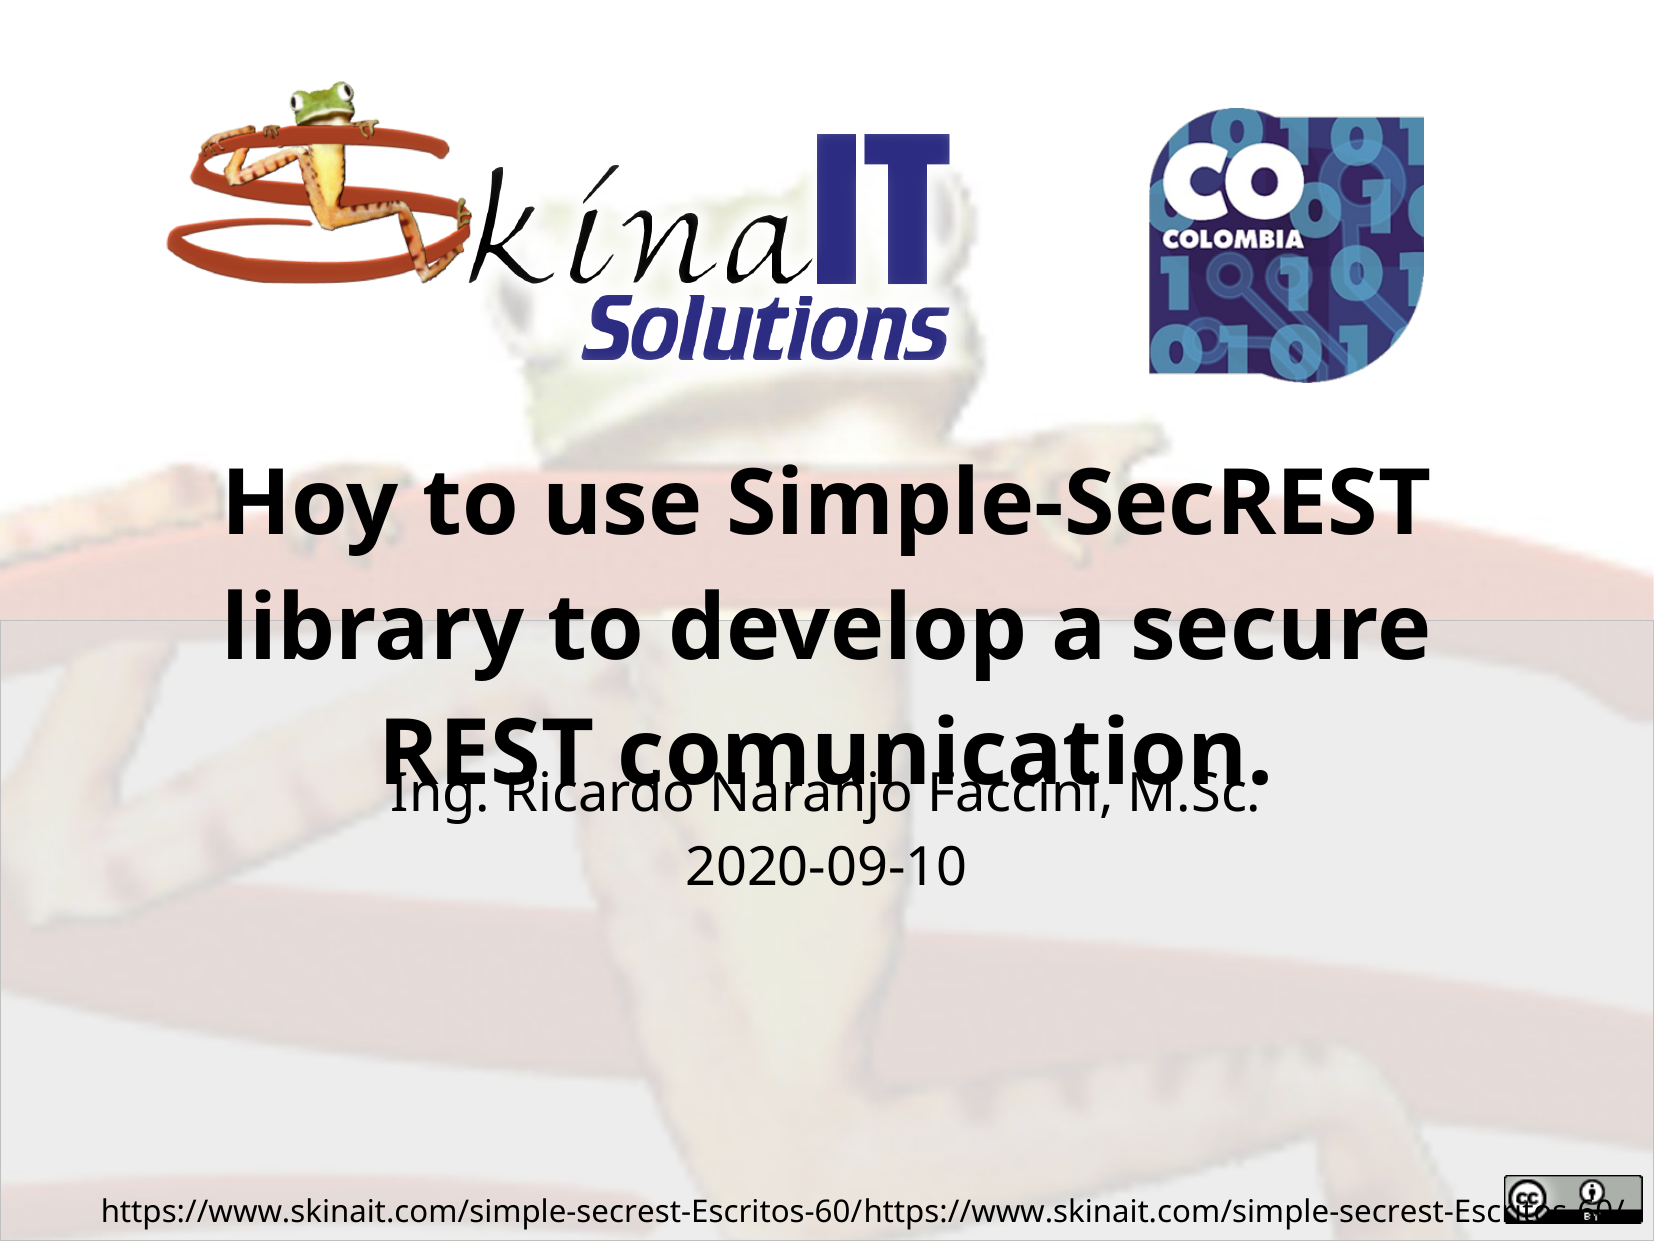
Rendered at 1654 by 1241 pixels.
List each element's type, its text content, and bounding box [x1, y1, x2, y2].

picture [0, 0, 1654, 486]
text_box https://www.skinait.com/simple-secrest-Escritos-60/https://www.skinait.com/simple-secrest-Escritos-60/ [86, 1181, 1315, 1241]
title Hoy to use Simple-SecREST library to develop a secure REST comunication. [0, 486, 1654, 749]
picture [1504, 1175, 1643, 1224]
text_box Ing. Ricardo Naranjo Faccini, M.Sc. 2020-09-10 [0, 749, 1654, 906]
picture [1238, 480, 1255, 486]
text_box [1213, 0, 1652, 222]
